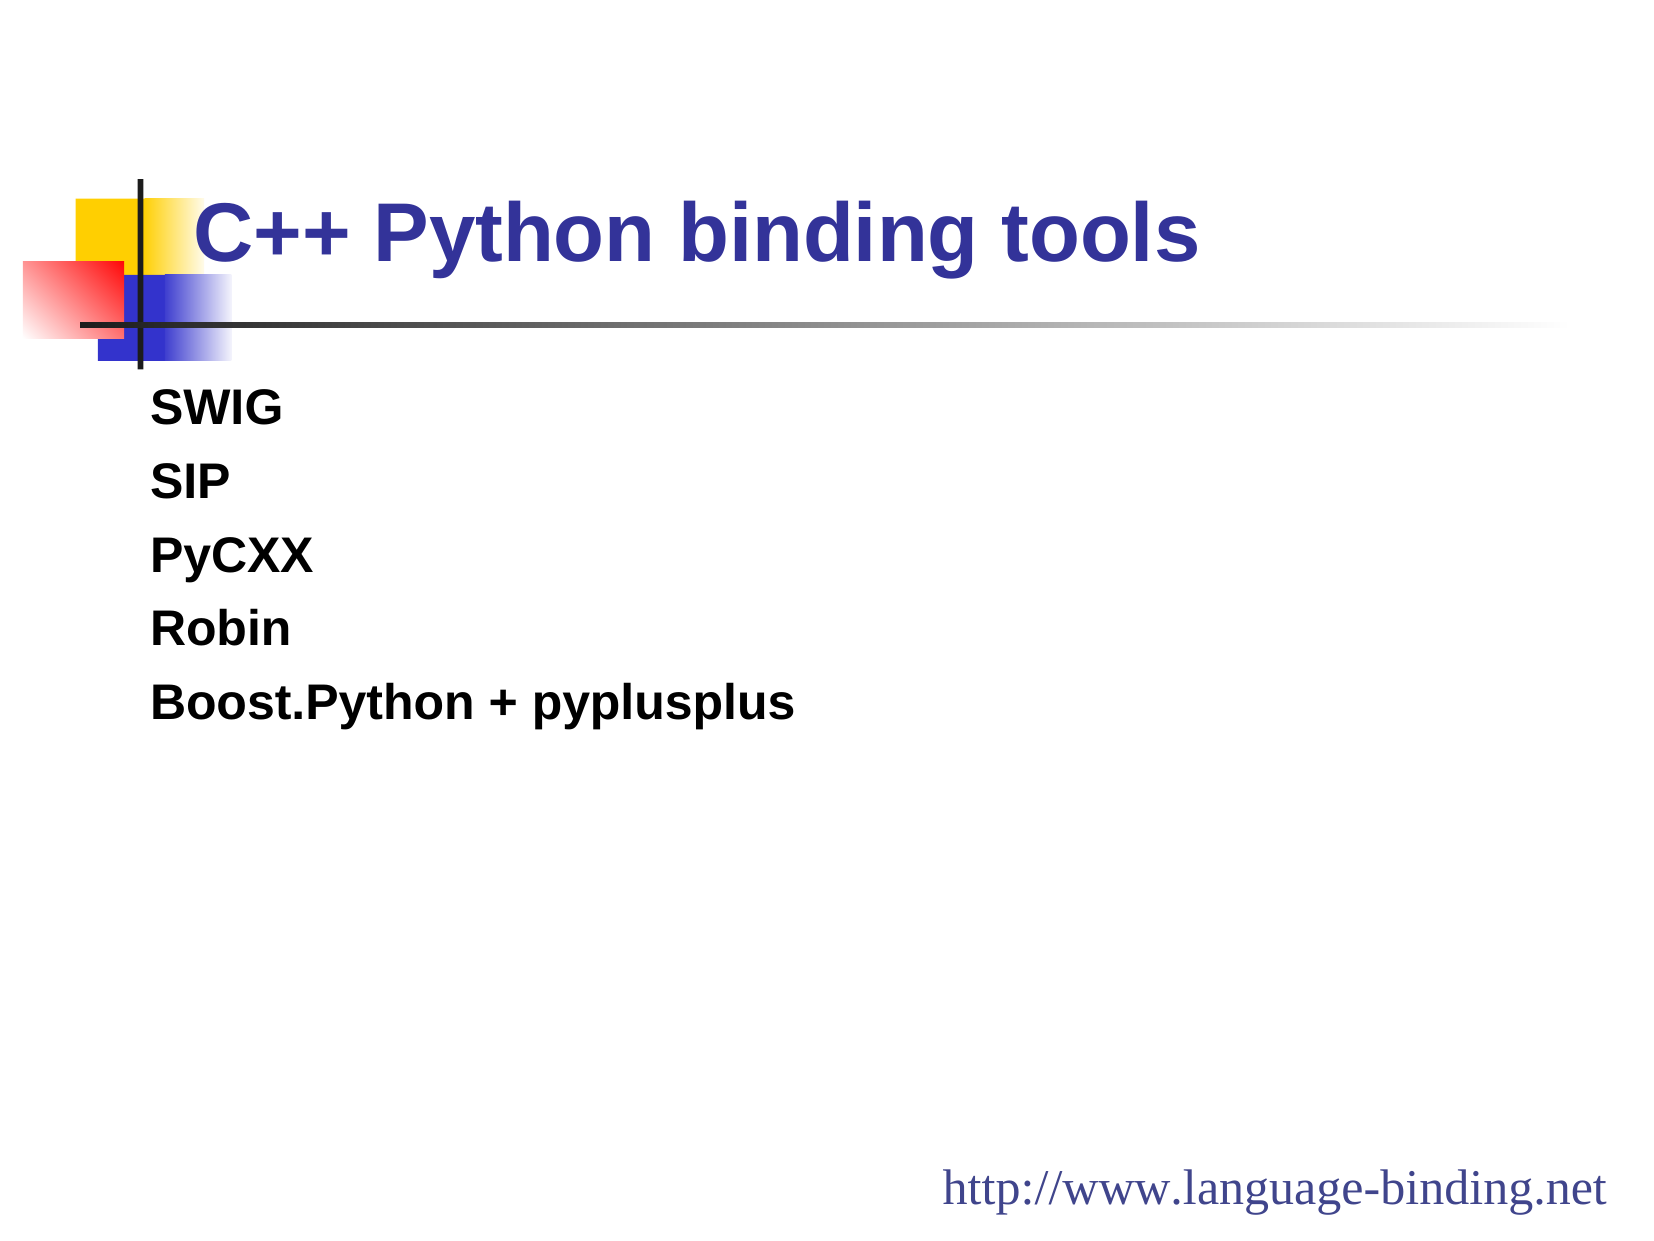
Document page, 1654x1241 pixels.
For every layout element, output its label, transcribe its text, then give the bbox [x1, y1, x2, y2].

title C++ Python binding tools [193, 189, 1248, 283]
text_box http://www.language-binding.net [937, 1162, 1613, 1216]
list SWIG SIP PyCXX Robin Boost.Python + pyplusplus [149, 374, 1558, 754]
